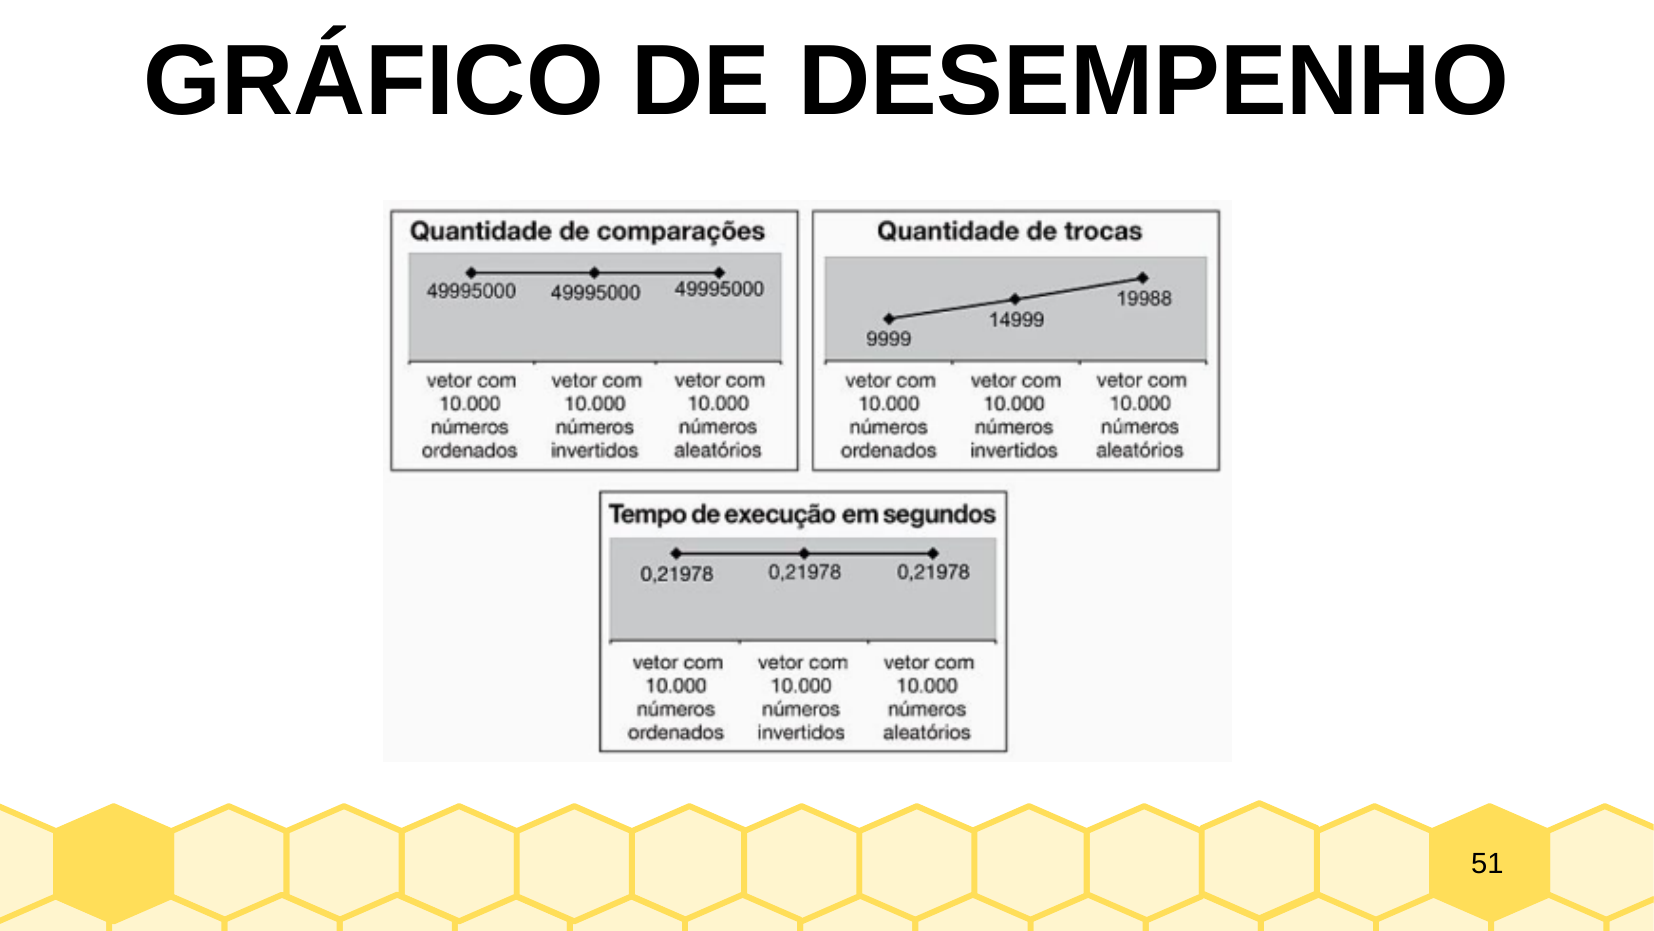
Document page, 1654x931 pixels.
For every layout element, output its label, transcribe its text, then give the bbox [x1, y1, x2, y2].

picture [383, 200, 1232, 762]
title GRÁFICO DE DESEMPENHO [29, 5, 1625, 154]
